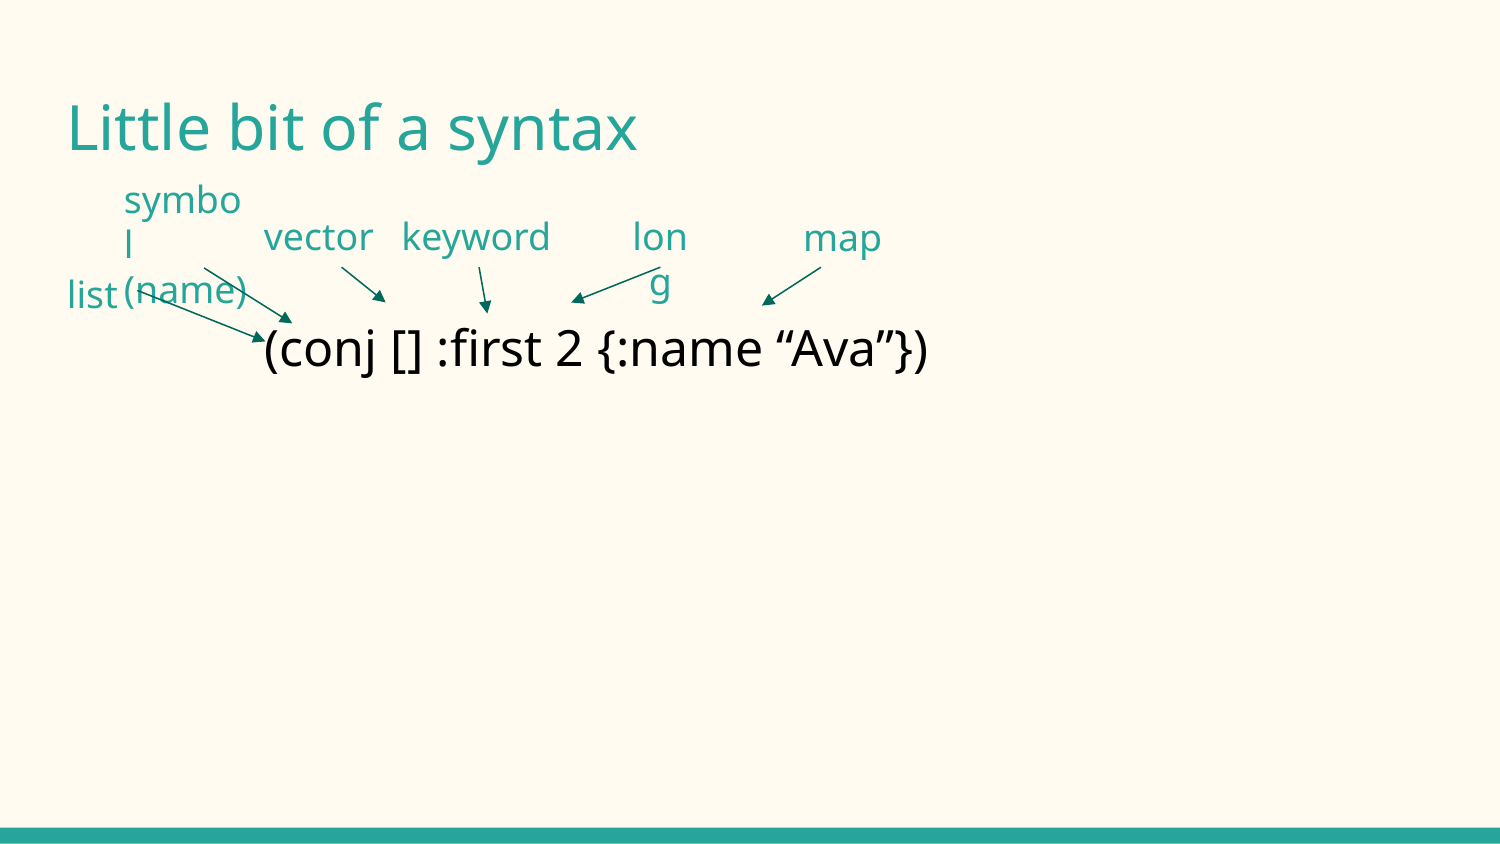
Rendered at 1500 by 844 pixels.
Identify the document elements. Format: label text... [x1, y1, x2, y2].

text_box symbol (name) [109, 160, 266, 272]
list (conj [] :first 2 {:name “Ava”}) [249, 292, 1449, 403]
text_box list [51, 256, 138, 325]
text_box long [609, 198, 712, 268]
text_box keyword [386, 198, 572, 268]
text_box map [769, 198, 916, 268]
title Little bit of a syntax [51, 72, 1449, 174]
text_box vector [248, 198, 386, 268]
